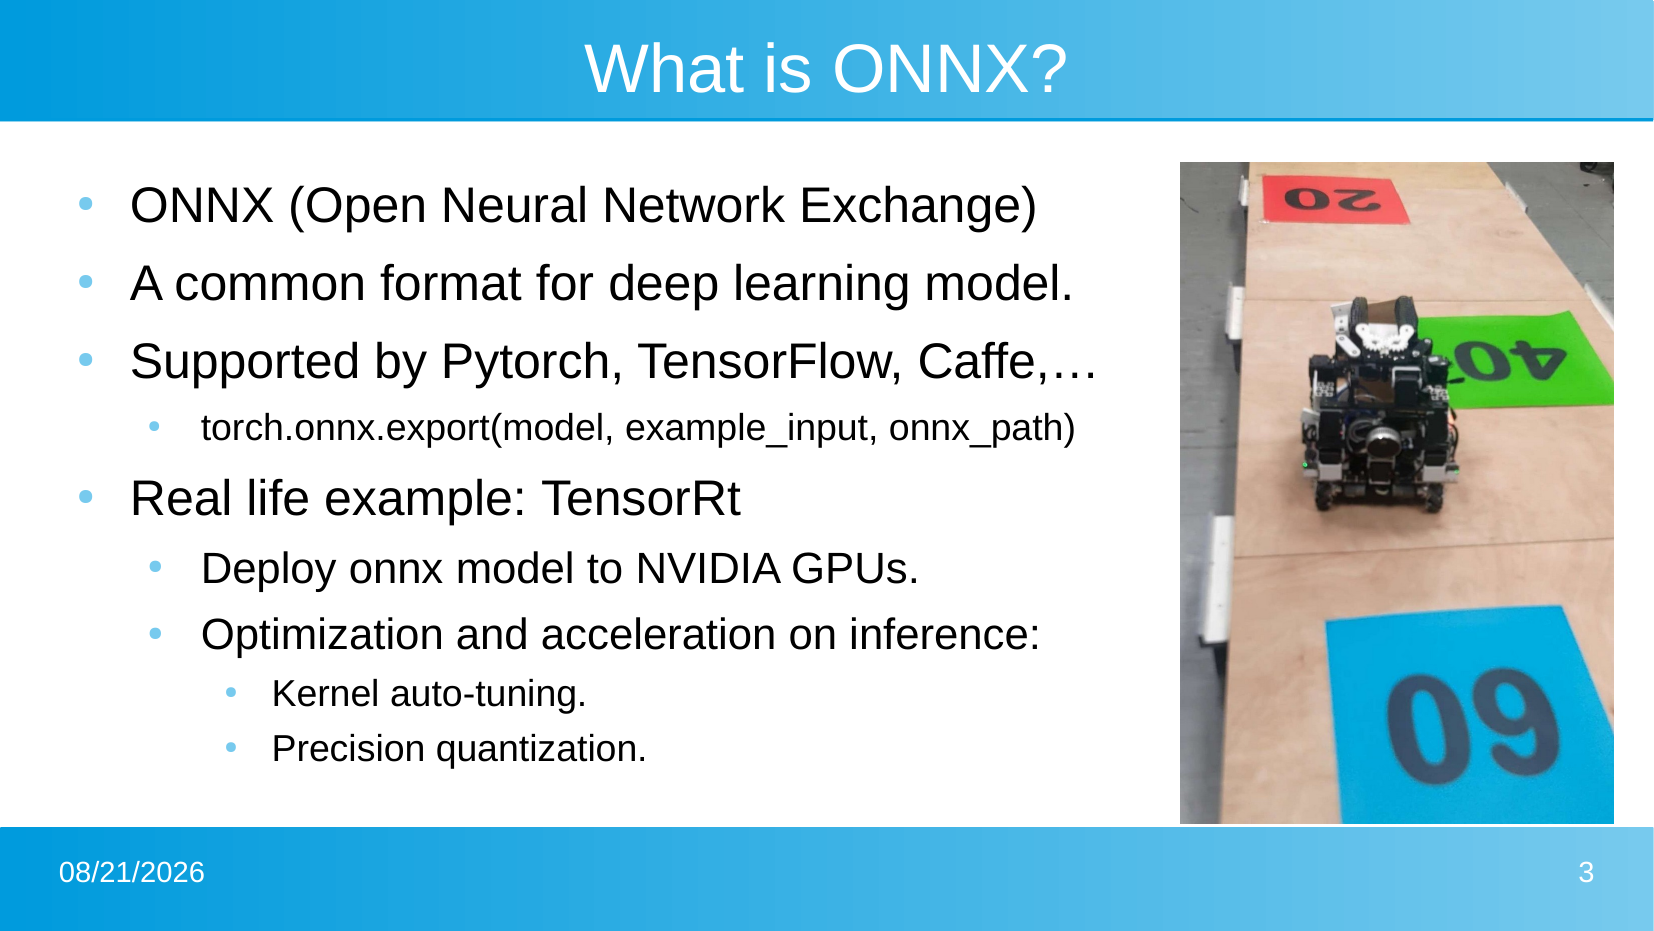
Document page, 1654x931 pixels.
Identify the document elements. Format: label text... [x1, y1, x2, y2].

title What is ONNX? [59, 29, 1595, 108]
picture [1472, 667, 1560, 778]
picture [1180, 162, 1614, 824]
picture [1387, 674, 1471, 787]
list ONNX (Open Neural Network Exchange) A common format for deep learning model. Supported by Pytorch, TensorFlow, Caffe,… torch.onnx.export(model, example_input, onnx_path) Real life example: TensorRt Deploy onnx model to NVIDIA GPUs. Optimization and acceleration on inference: Kernel auto-tuning. Precision quantization. [59, 177, 1180, 768]
